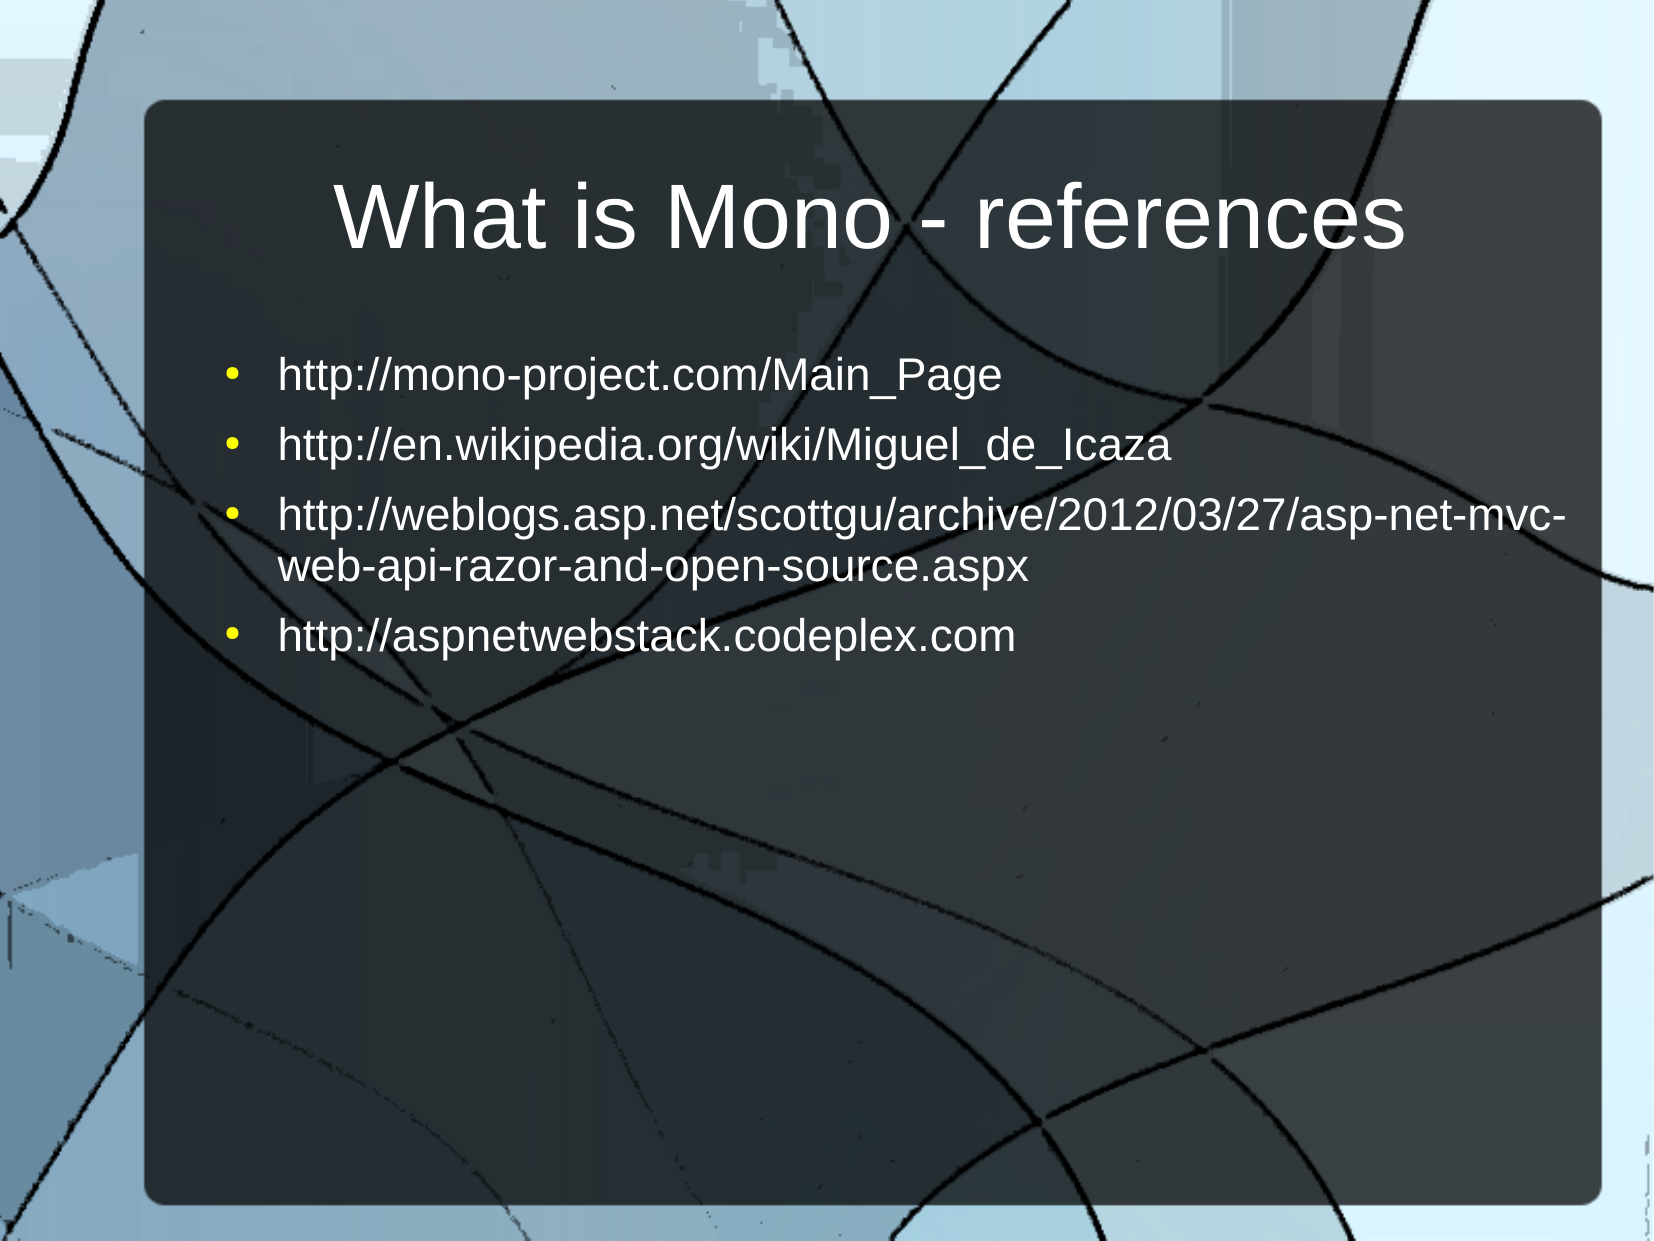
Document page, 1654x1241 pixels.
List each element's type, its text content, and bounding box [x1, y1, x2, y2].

title What is Mono - references [159, 108, 1583, 325]
list http://mono-project.com/Main_Page http://en.wikipedia.org/wiki/Miguel_de_Icaza http://weblogs.asp.net/scottgu/archive/2012/03/27/asp-net-mvc-web-api-razor-and-open-source.aspx http://aspnetwebstack.codeplex.com [206, 349, 1571, 1034]
picture [0, 0, 1654, 1241]
